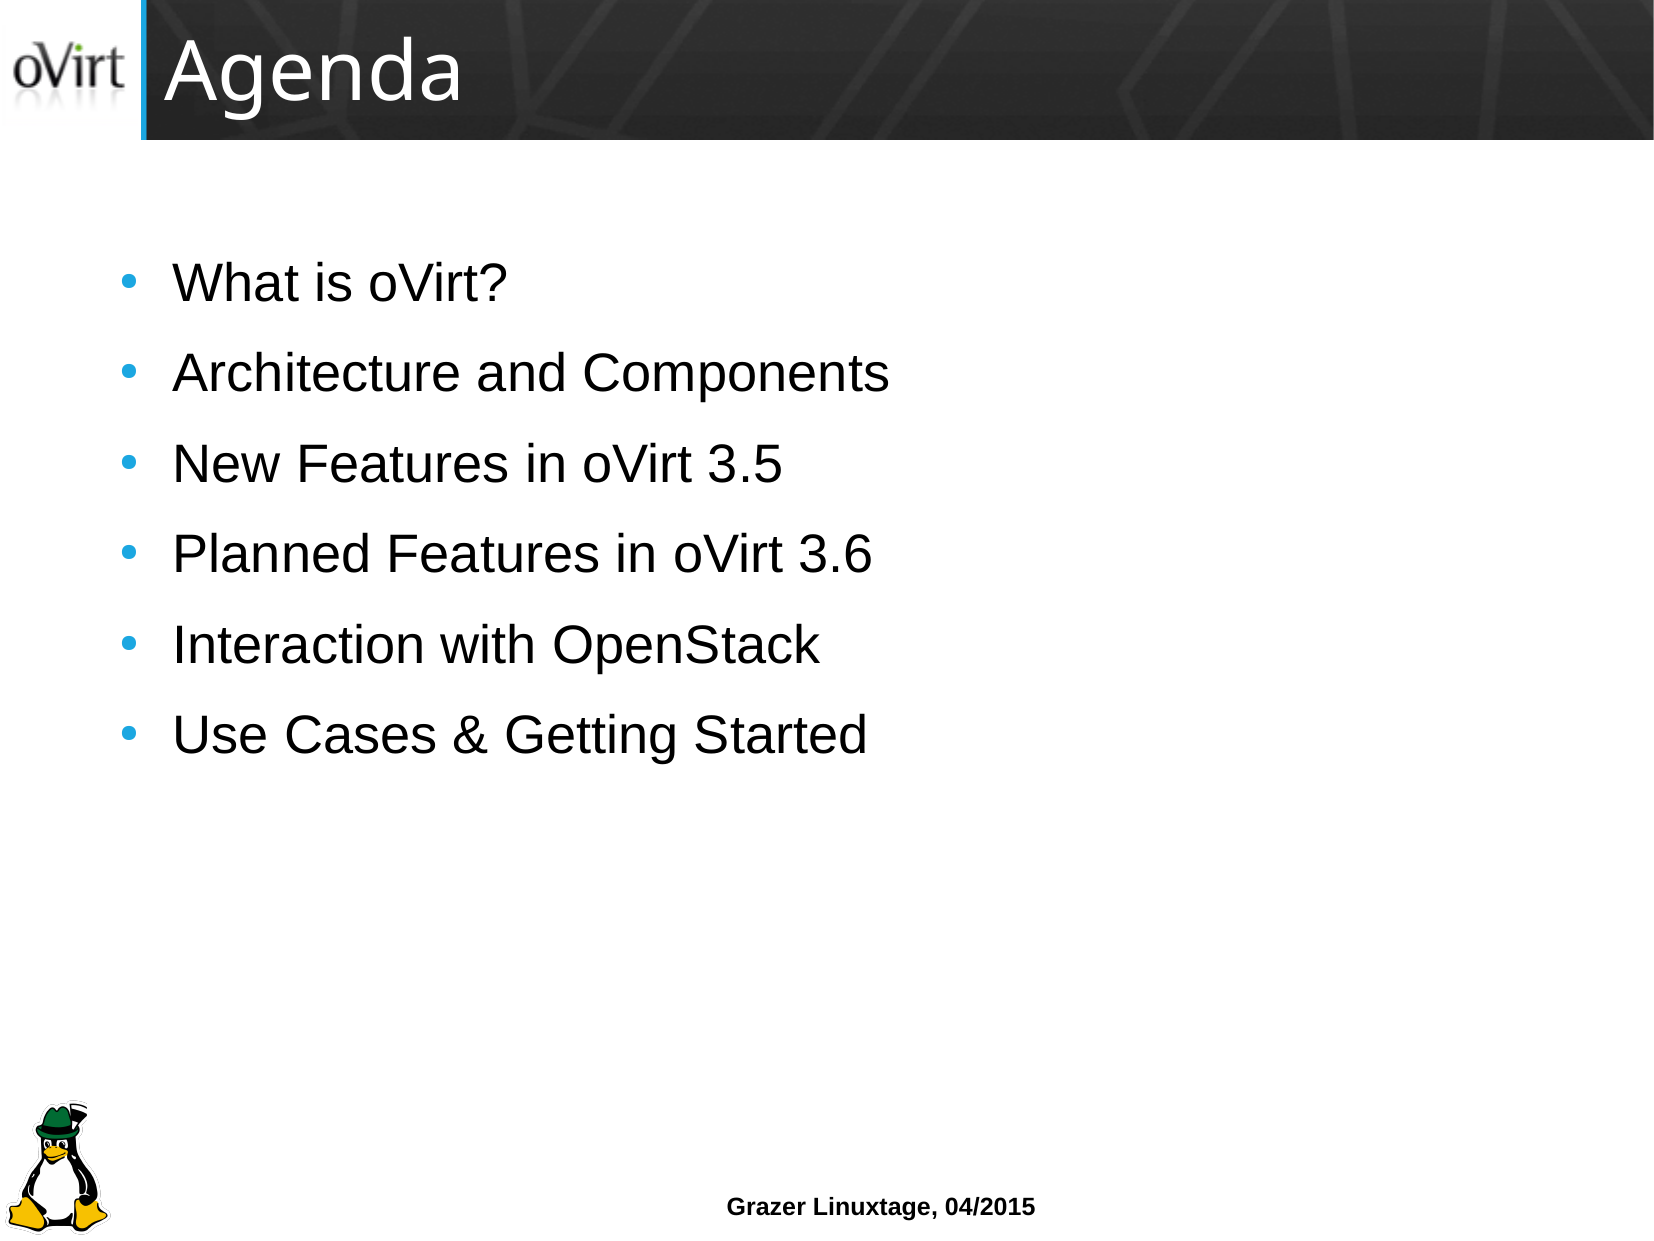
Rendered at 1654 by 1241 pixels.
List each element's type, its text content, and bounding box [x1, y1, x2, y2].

picture [5, 1100, 111, 1235]
title Agenda [164, 18, 1653, 119]
text_box What is oVirt? Architecture and Components New Features in oVirt 3.5 Planned Features in oVirt 3.6 Interaction with OpenStack Use Cases & Getting Started [86, 244, 1576, 1126]
picture [0, 0, 1654, 140]
